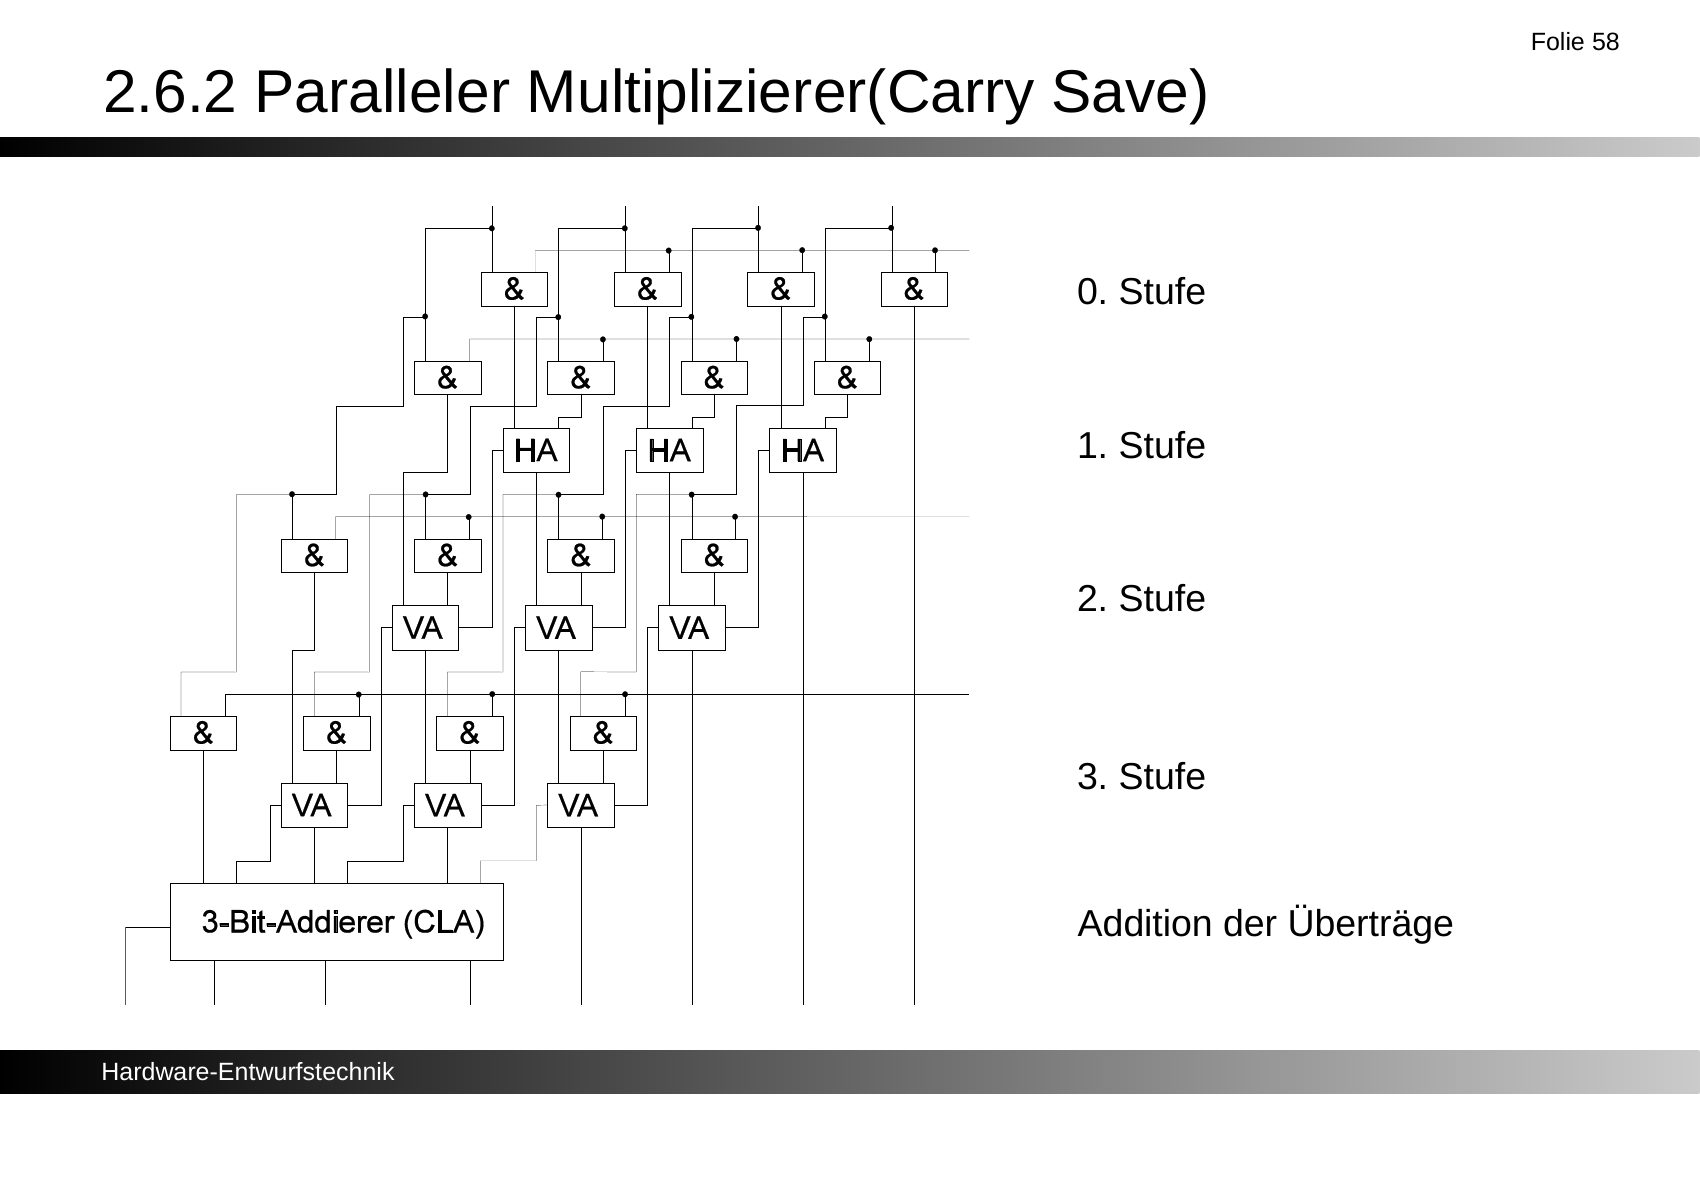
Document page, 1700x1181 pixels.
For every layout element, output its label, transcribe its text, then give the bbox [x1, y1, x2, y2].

text_box 3. Stufe [1062, 743, 1222, 805]
text_box Addition der Überträge [1062, 890, 1469, 952]
text_box 0. Stufe [1062, 259, 1222, 321]
text_box 1. Stufe [1062, 413, 1222, 474]
title 2.6.2 Paralleler Multiplizierer(Carry Save) [87, 36, 1421, 142]
chart [125, 205, 970, 1005]
text_box 2. Stufe [1062, 566, 1222, 628]
